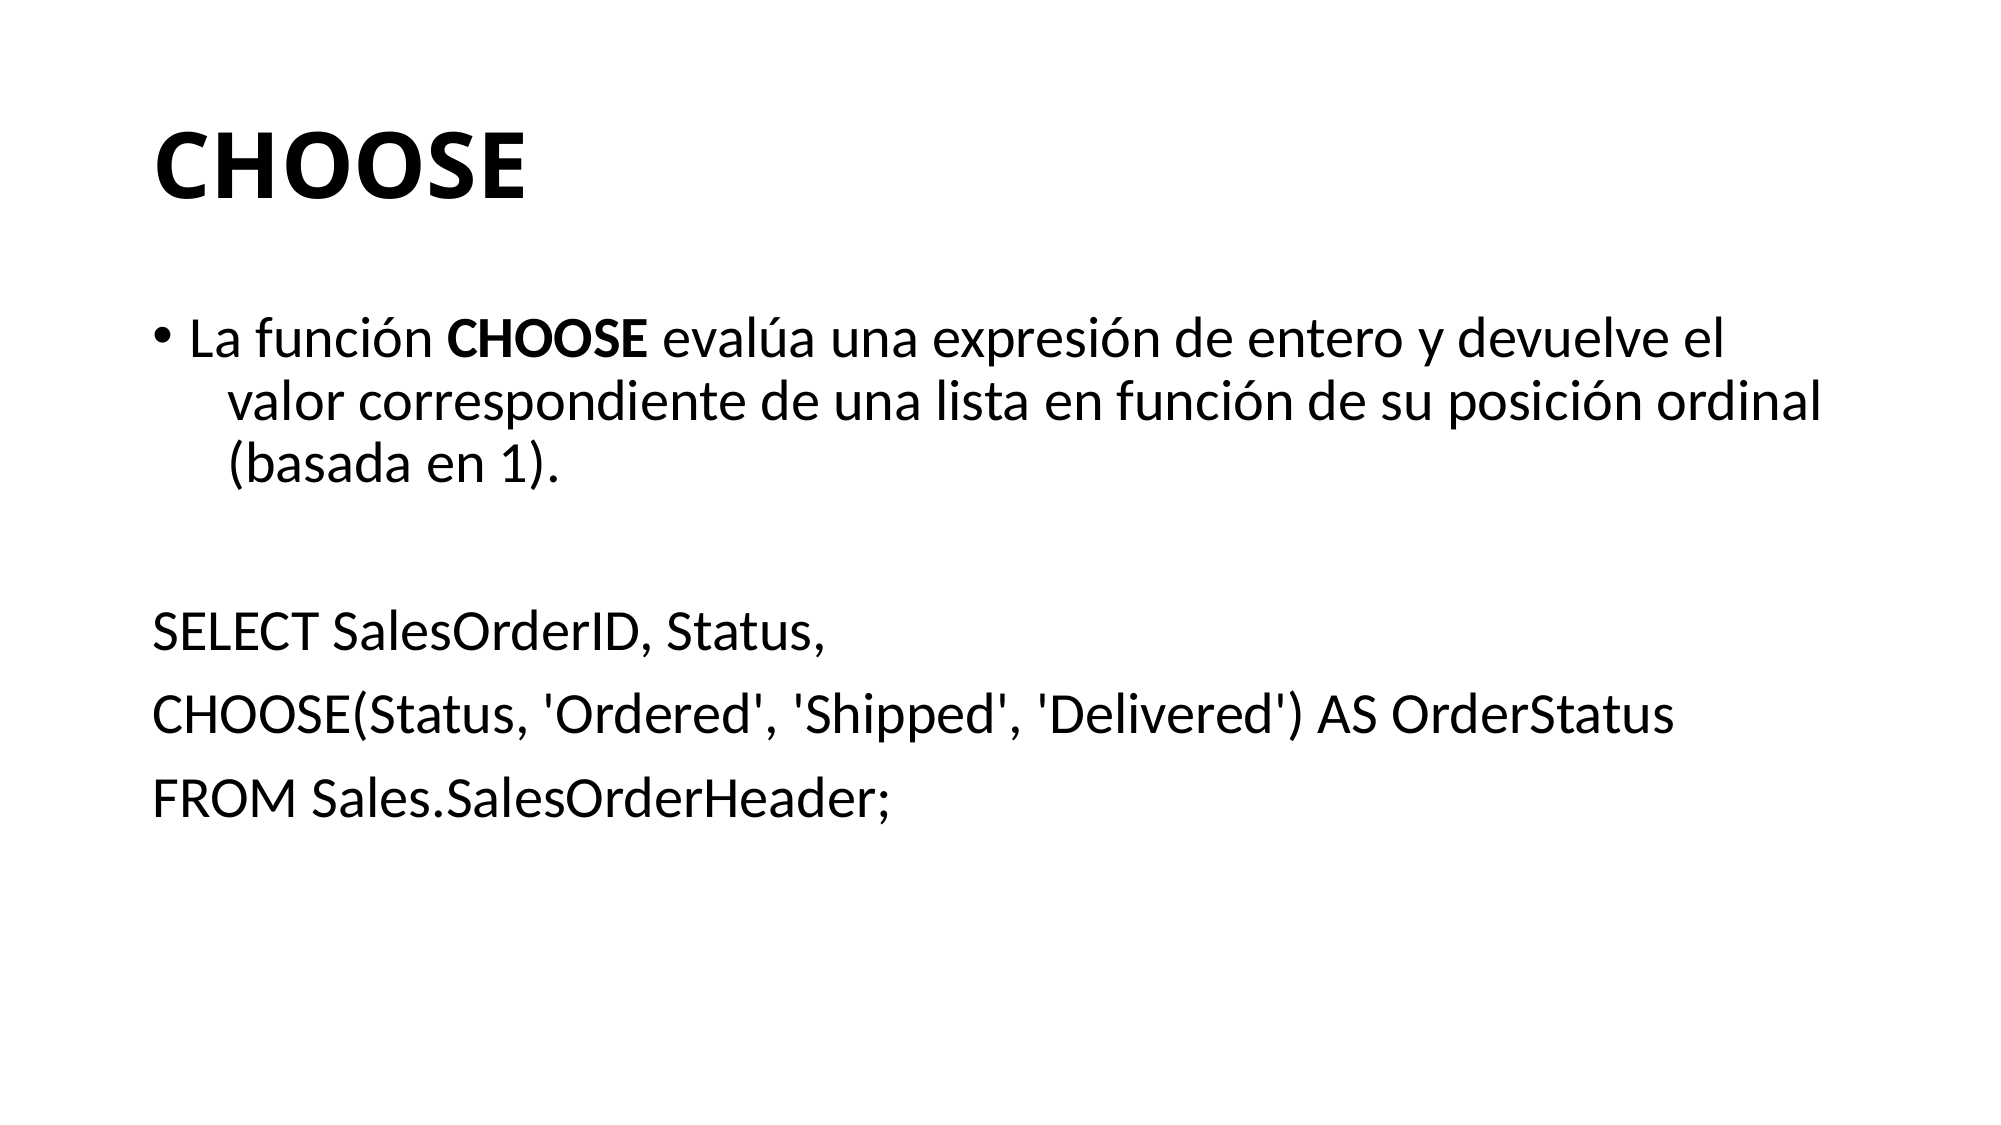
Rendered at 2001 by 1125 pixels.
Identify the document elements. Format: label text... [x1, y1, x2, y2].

list La función CHOOSE evalúa una expresión de entero y devuelve el valor correspondiente de una lista en función de su posición ordinal (basada en 1). SELECT SalesOrderID, Status, CHOOSE(Status, 'Ordered', 'Shipped', 'Delivered') AS OrderStatus FROM Sales.SalesOrderHeader; [137, 299, 1863, 1014]
title CHOOSE [137, 59, 1863, 278]
